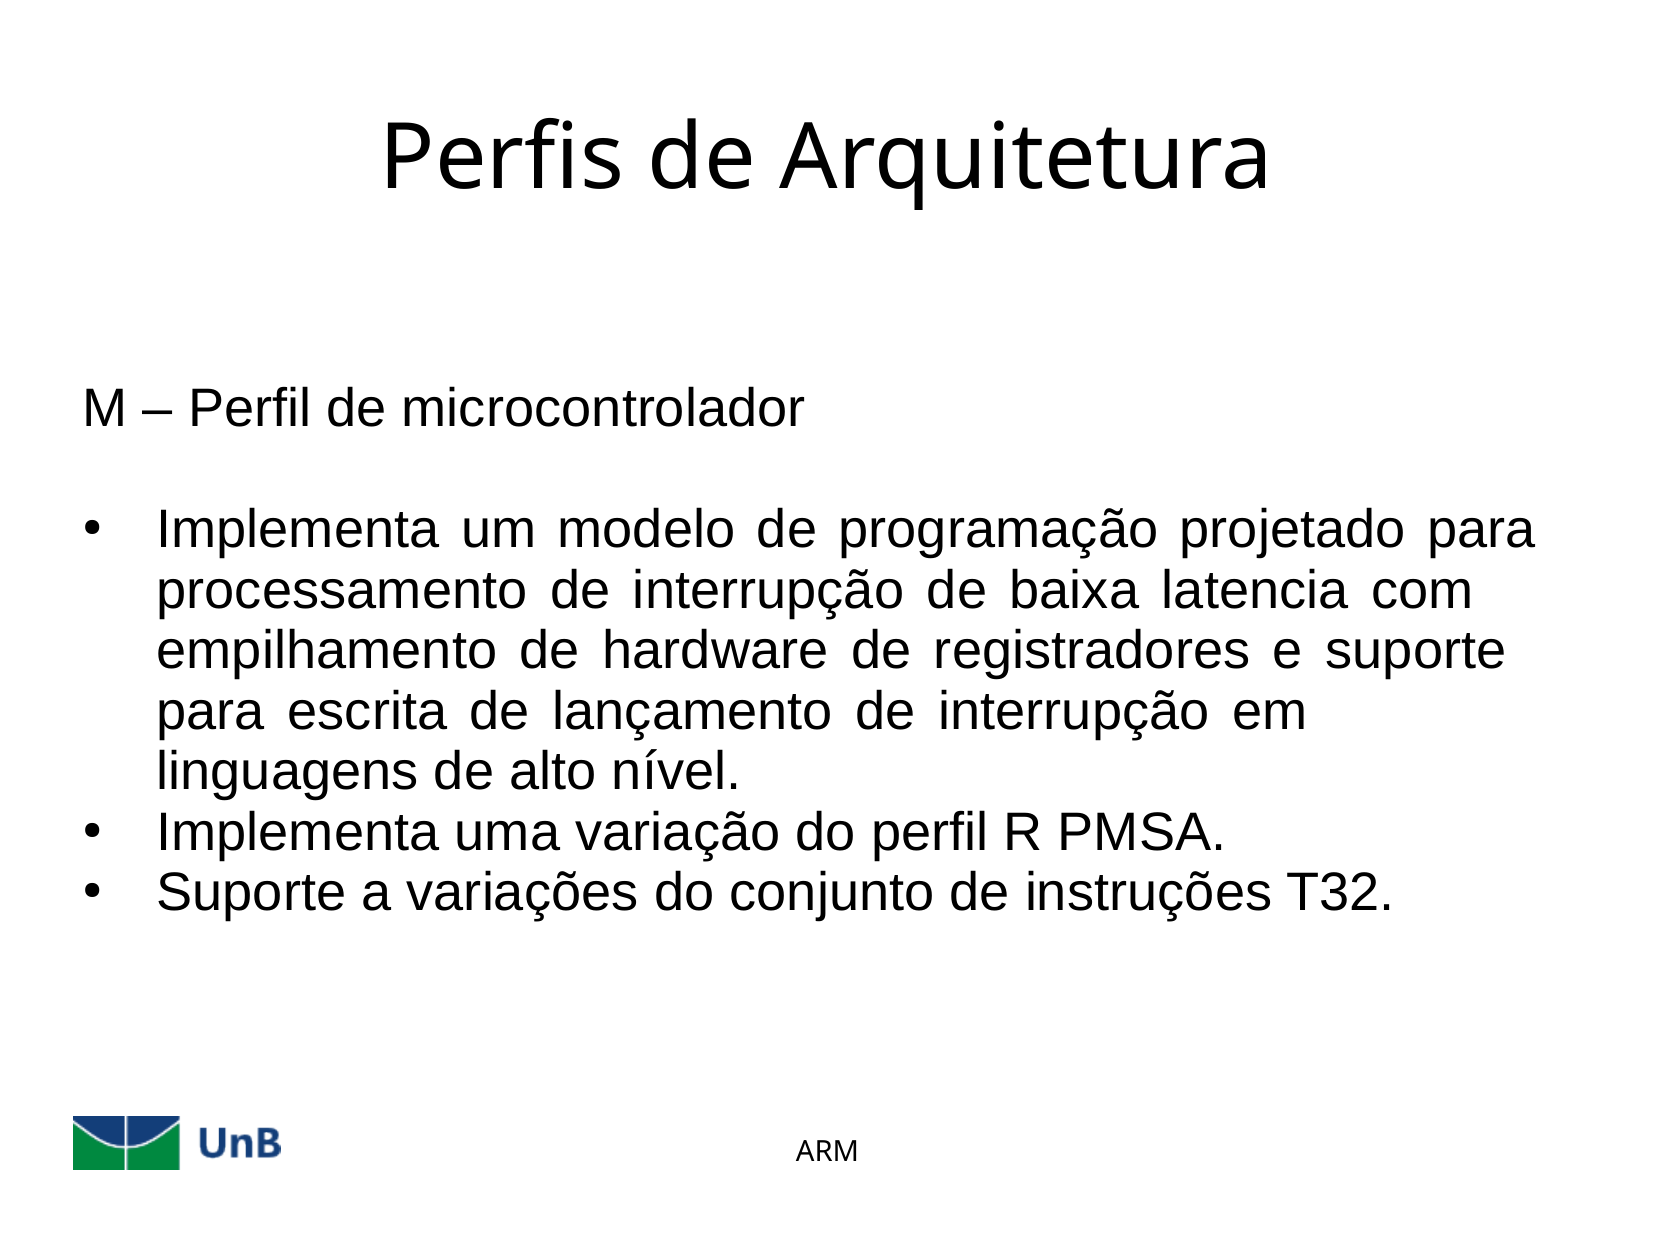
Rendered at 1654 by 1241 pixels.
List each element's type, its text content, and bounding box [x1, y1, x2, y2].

picture [73, 1116, 281, 1170]
title Perfis de Arquitetura [82, 49, 1571, 257]
subtitle M – Perfil de microcontrolador Implementa um modelo de programação projetado para processamento de interrupção de baixa latencia com empilhamento de hardware de registradores e suporte para escrita de lançamento de interrupção em linguagens de alto nível. Implementa uma variação do perfil R PMSA. Suporte a variações do conjunto de instruções T32. [82, 231, 1538, 1069]
